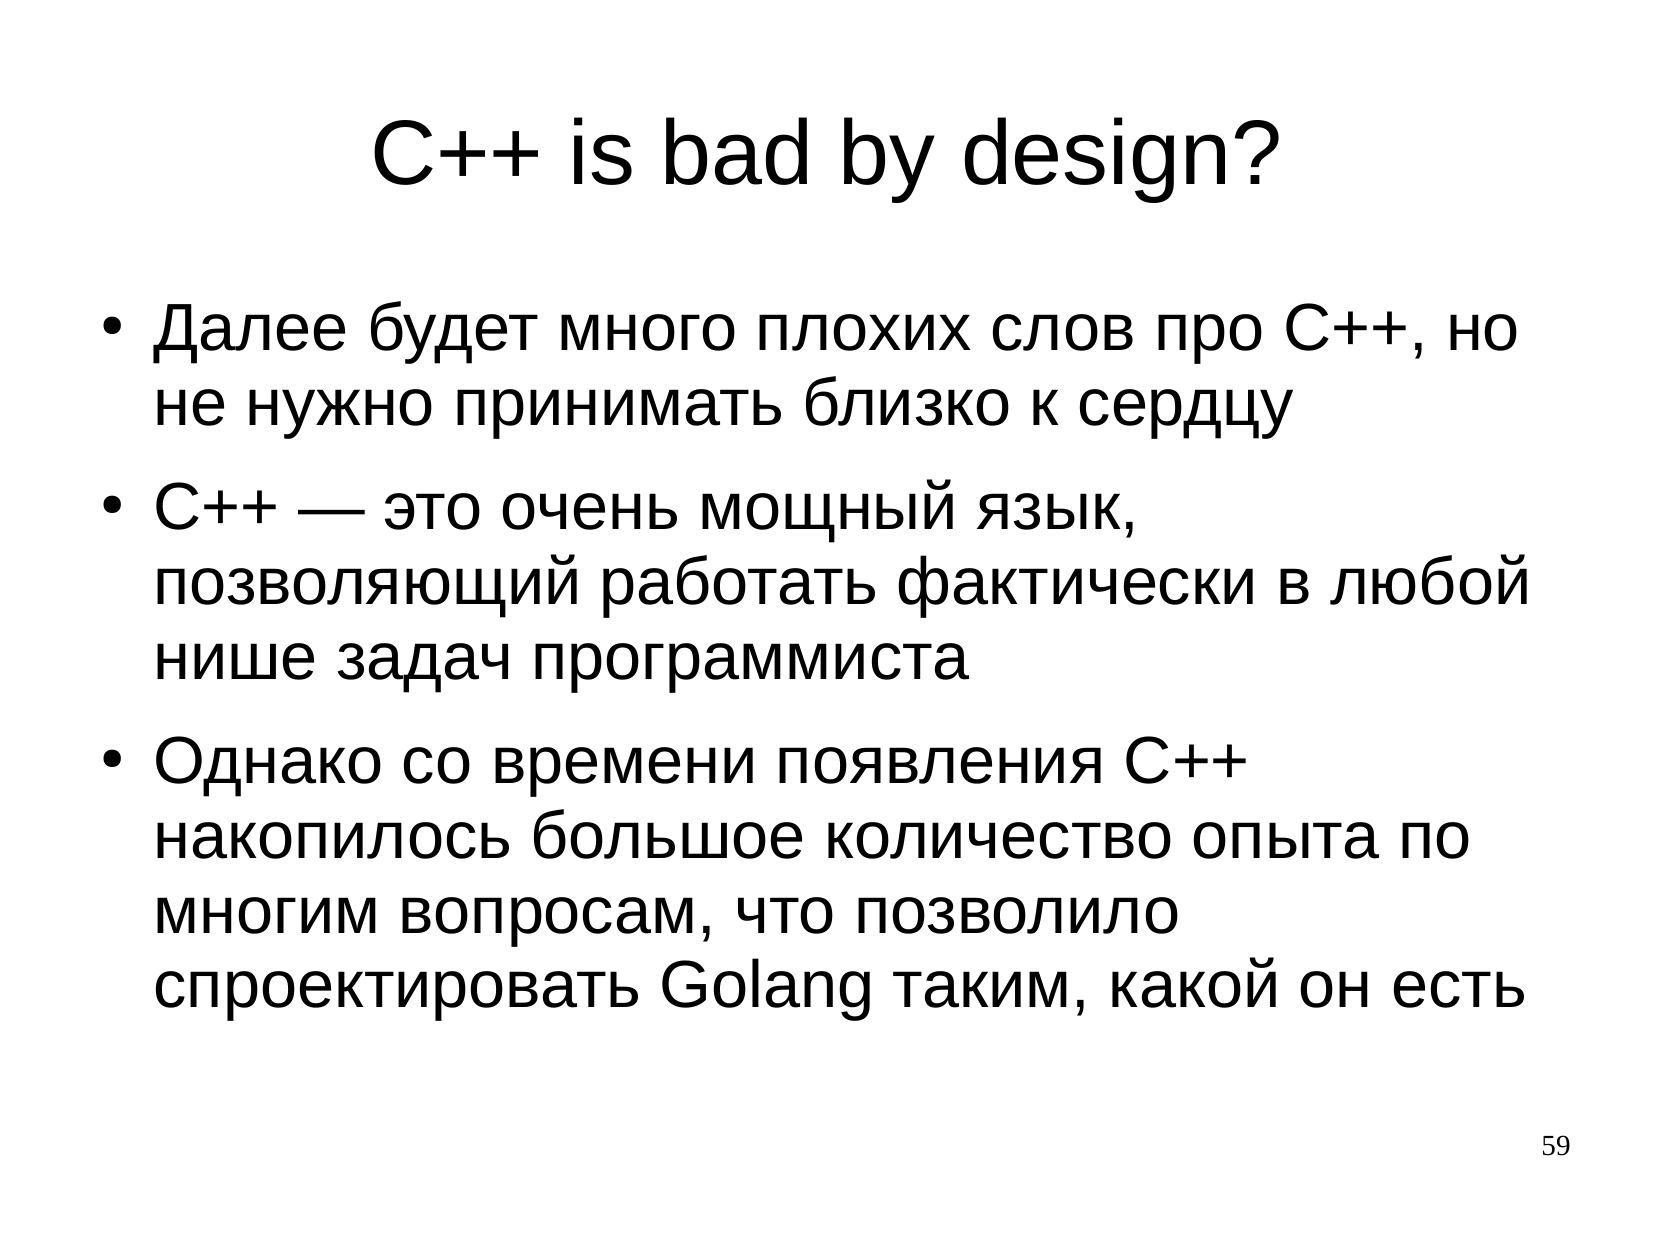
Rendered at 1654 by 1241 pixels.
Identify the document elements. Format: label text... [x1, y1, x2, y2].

list Далее будет много плохих слов про C++, но не нужно принимать близко к сердцу С++ — это очень мощный язык, позволяющий работать фактически в любой нише задач программиста Однако со времени появления C++ накопилось большое количество опыта по многим вопросам, что позволило спроектировать Golang таким, какой он есть [82, 290, 1571, 1186]
title C++ is bad by design? [82, 49, 1571, 257]
